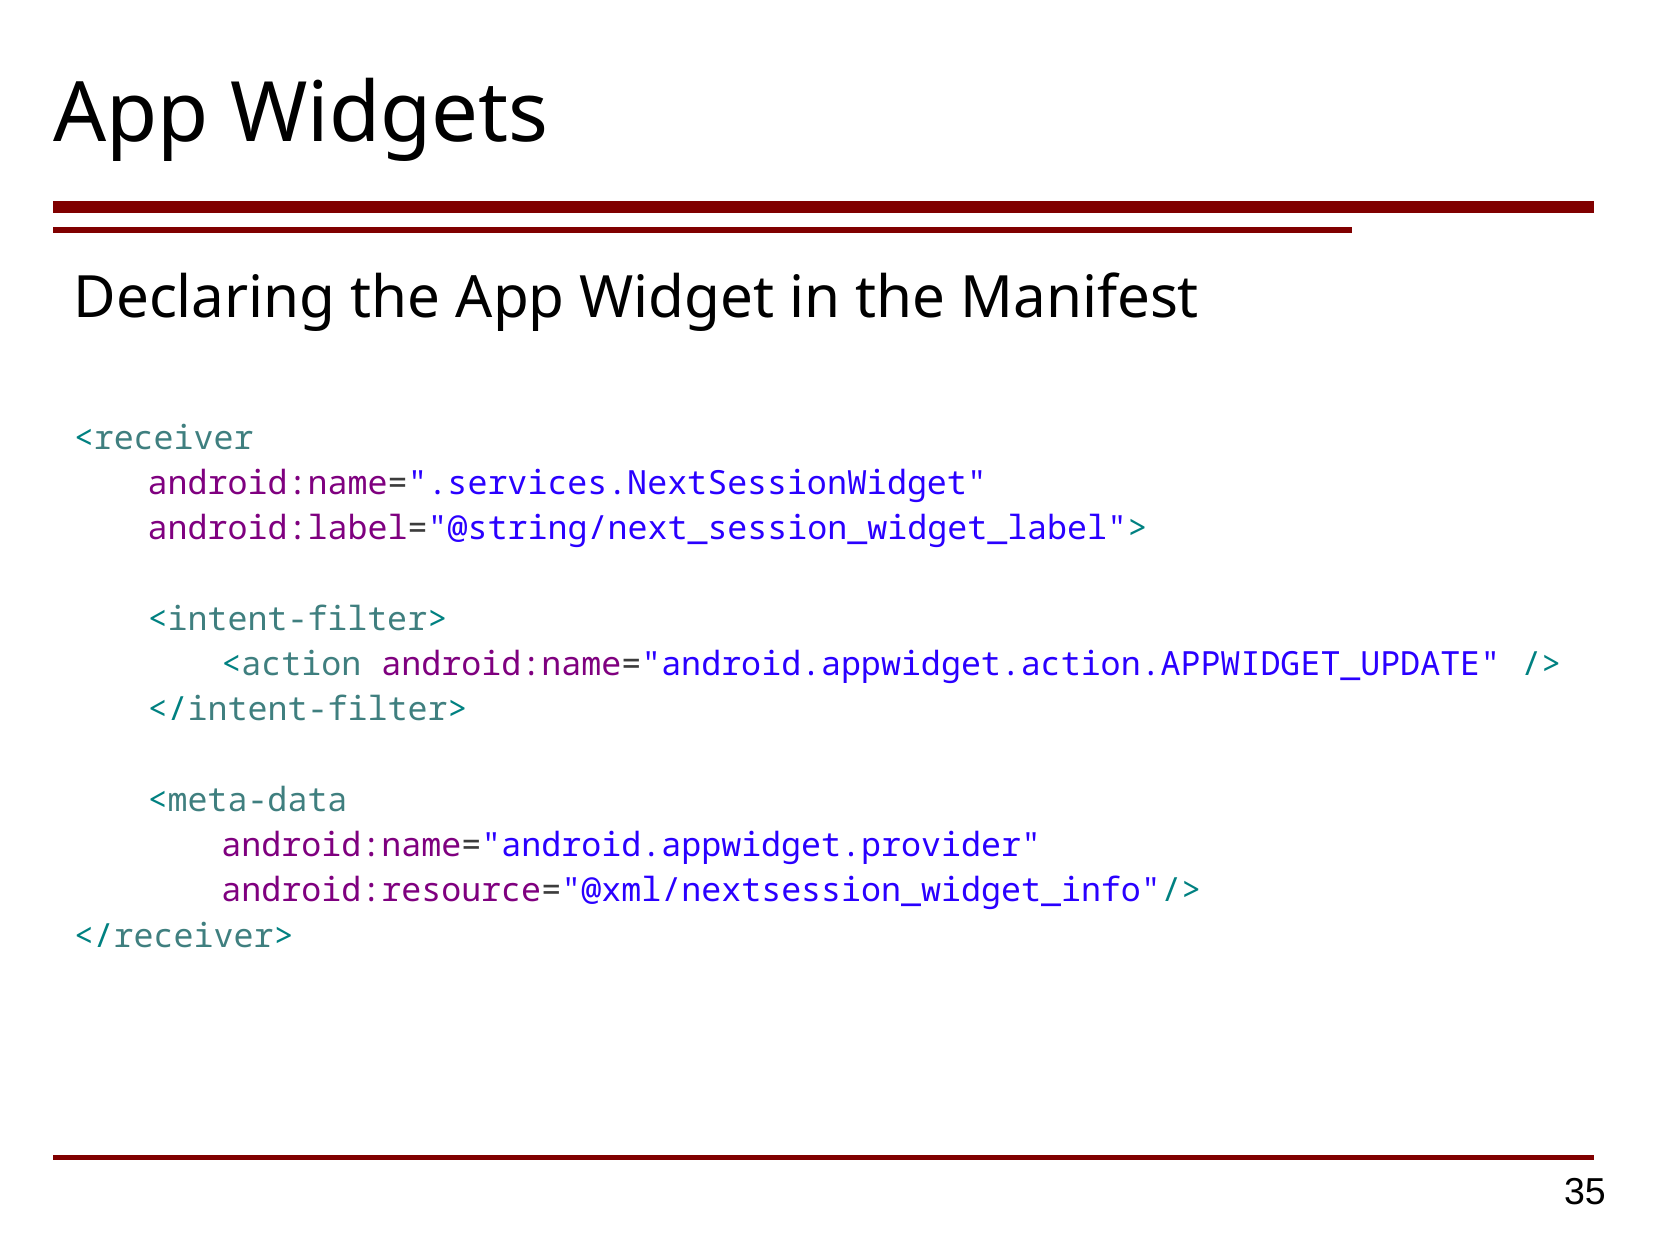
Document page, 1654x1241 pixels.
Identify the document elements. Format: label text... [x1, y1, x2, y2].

subtitle App Widgets [53, 48, 1542, 172]
text_box <número> [35, 1163, 1654, 1221]
text_box Declaring the App Widget in the Manifest <receiver android:name=".services.NextSessionWidget" android:label="@string/next_session_widget_label"> <intent-filter> <action android:name="android.appwidget.action.APPWIDGET_UPDATE" /> </intent-filter> <meta-data android:name="android.appwidget.provider" android:resource="@xml/nextsession_widget_info"/> </receiver> [59, 248, 1595, 918]
text_box [58, 240, 1408, 1152]
